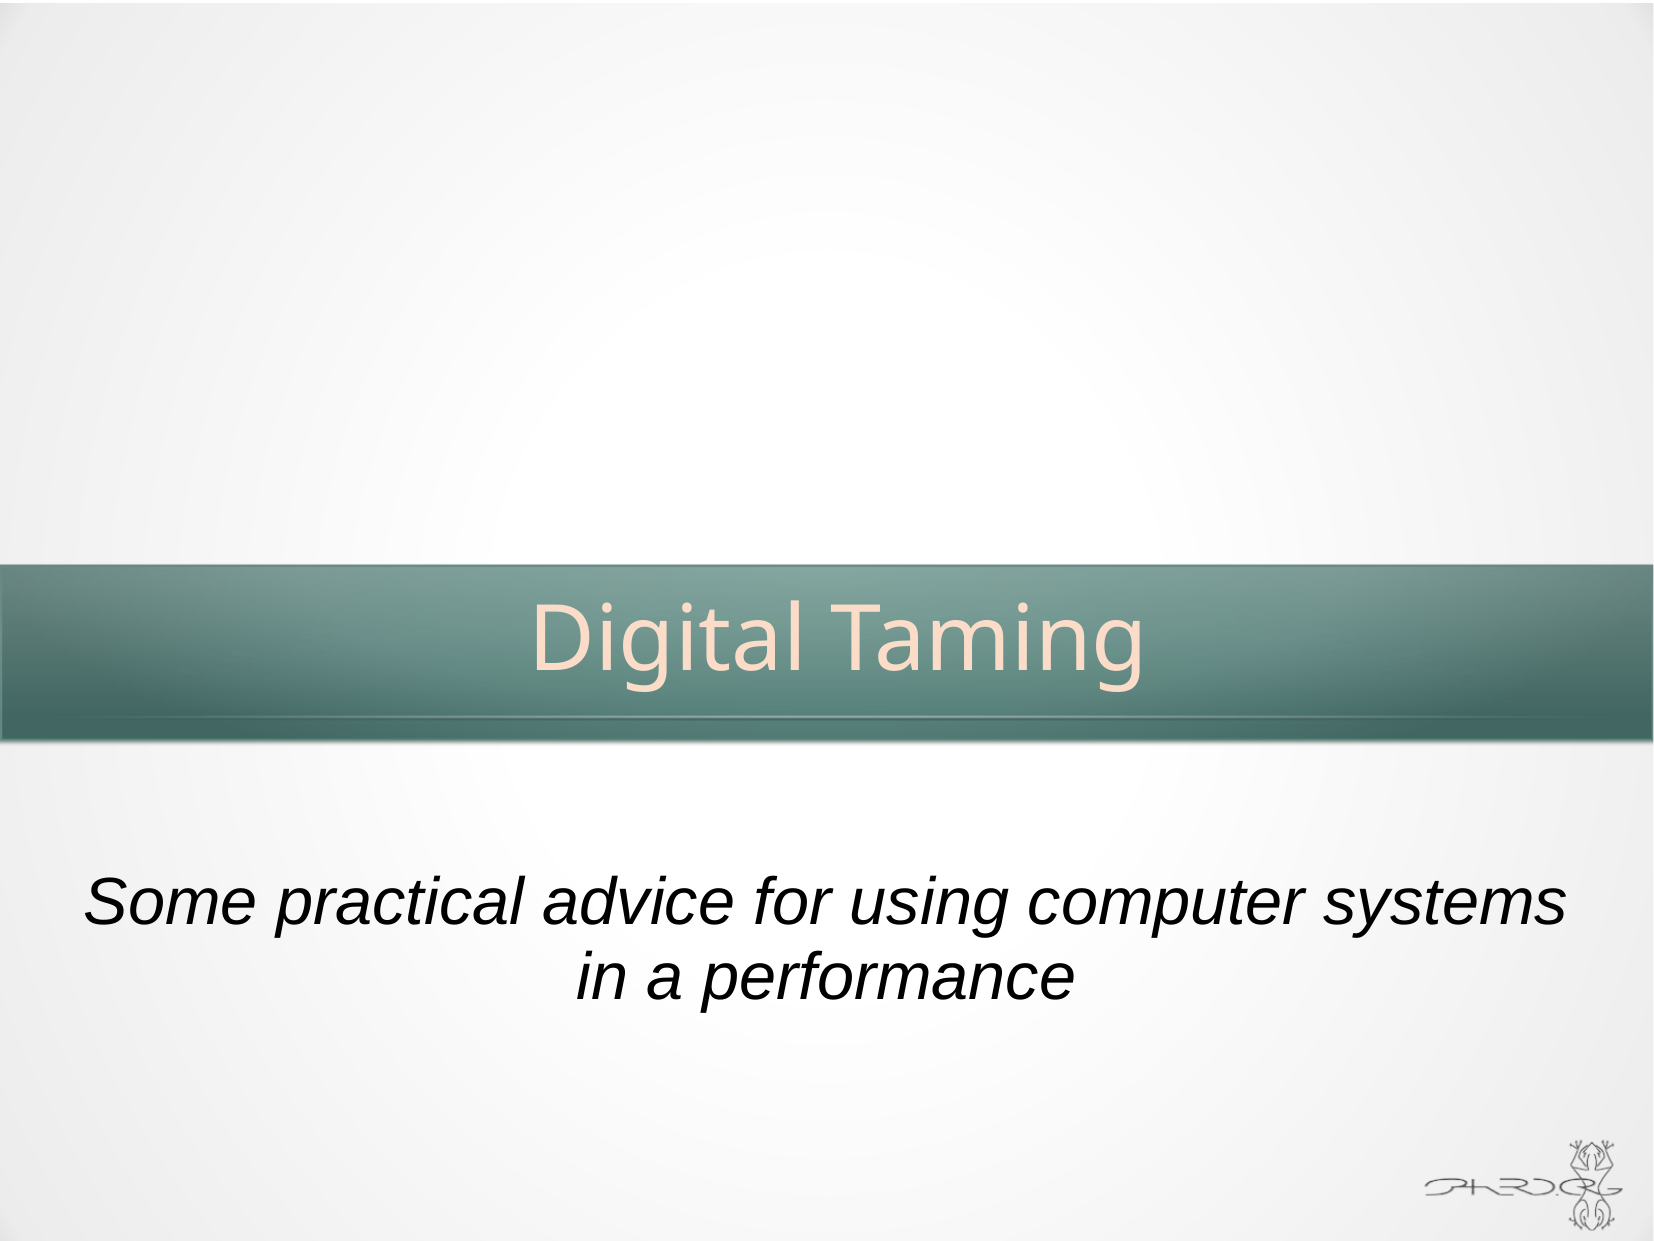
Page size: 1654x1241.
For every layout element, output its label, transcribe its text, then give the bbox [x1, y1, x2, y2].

title Digital Taming [94, 566, 1583, 704]
subtitle Some practical advice for using computer systems in a performance [82, 779, 1571, 1099]
picture [0, 3, 1654, 1241]
